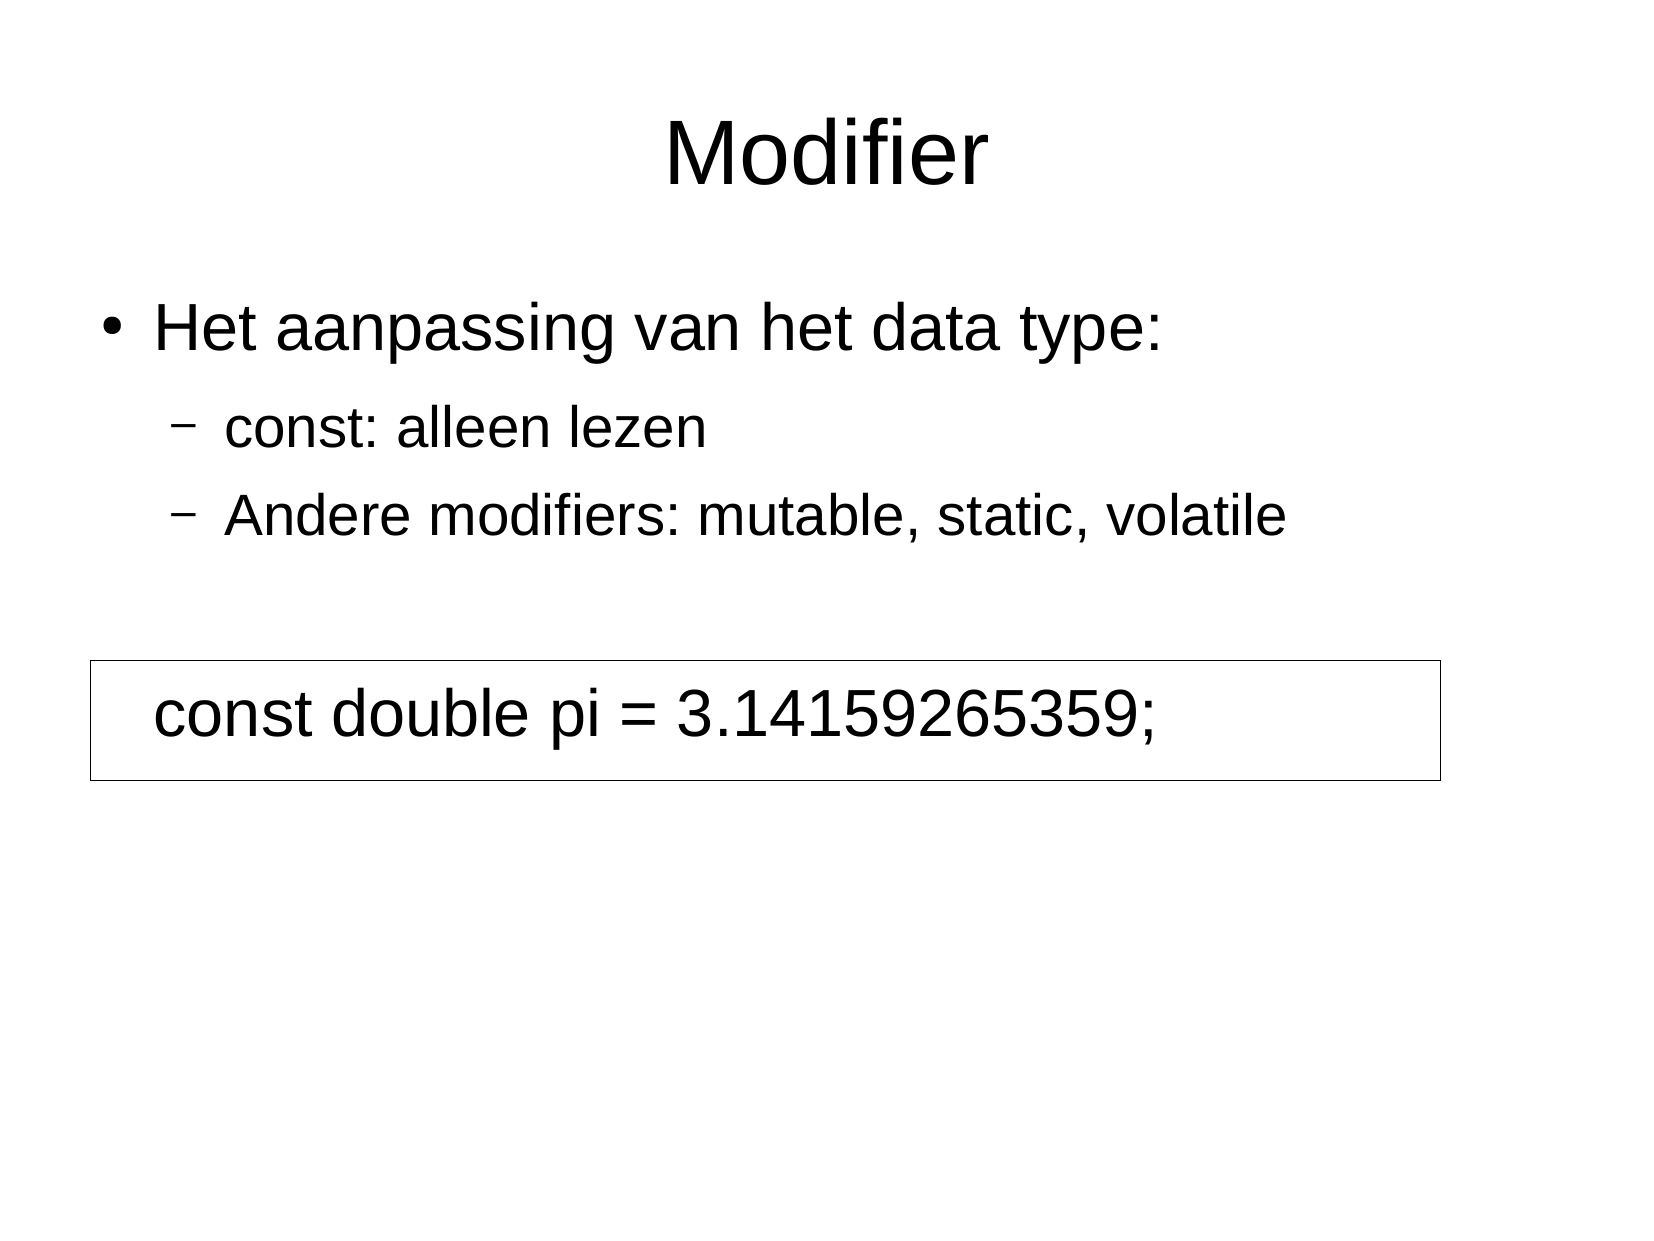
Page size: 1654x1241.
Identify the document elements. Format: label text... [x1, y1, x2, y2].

title Modifier [82, 49, 1571, 257]
list Het aanpassing van het data type: const: alleen lezen Andere modifiers: mutable, static, volatile const double pi = 3.14159265359; [82, 290, 1571, 1010]
